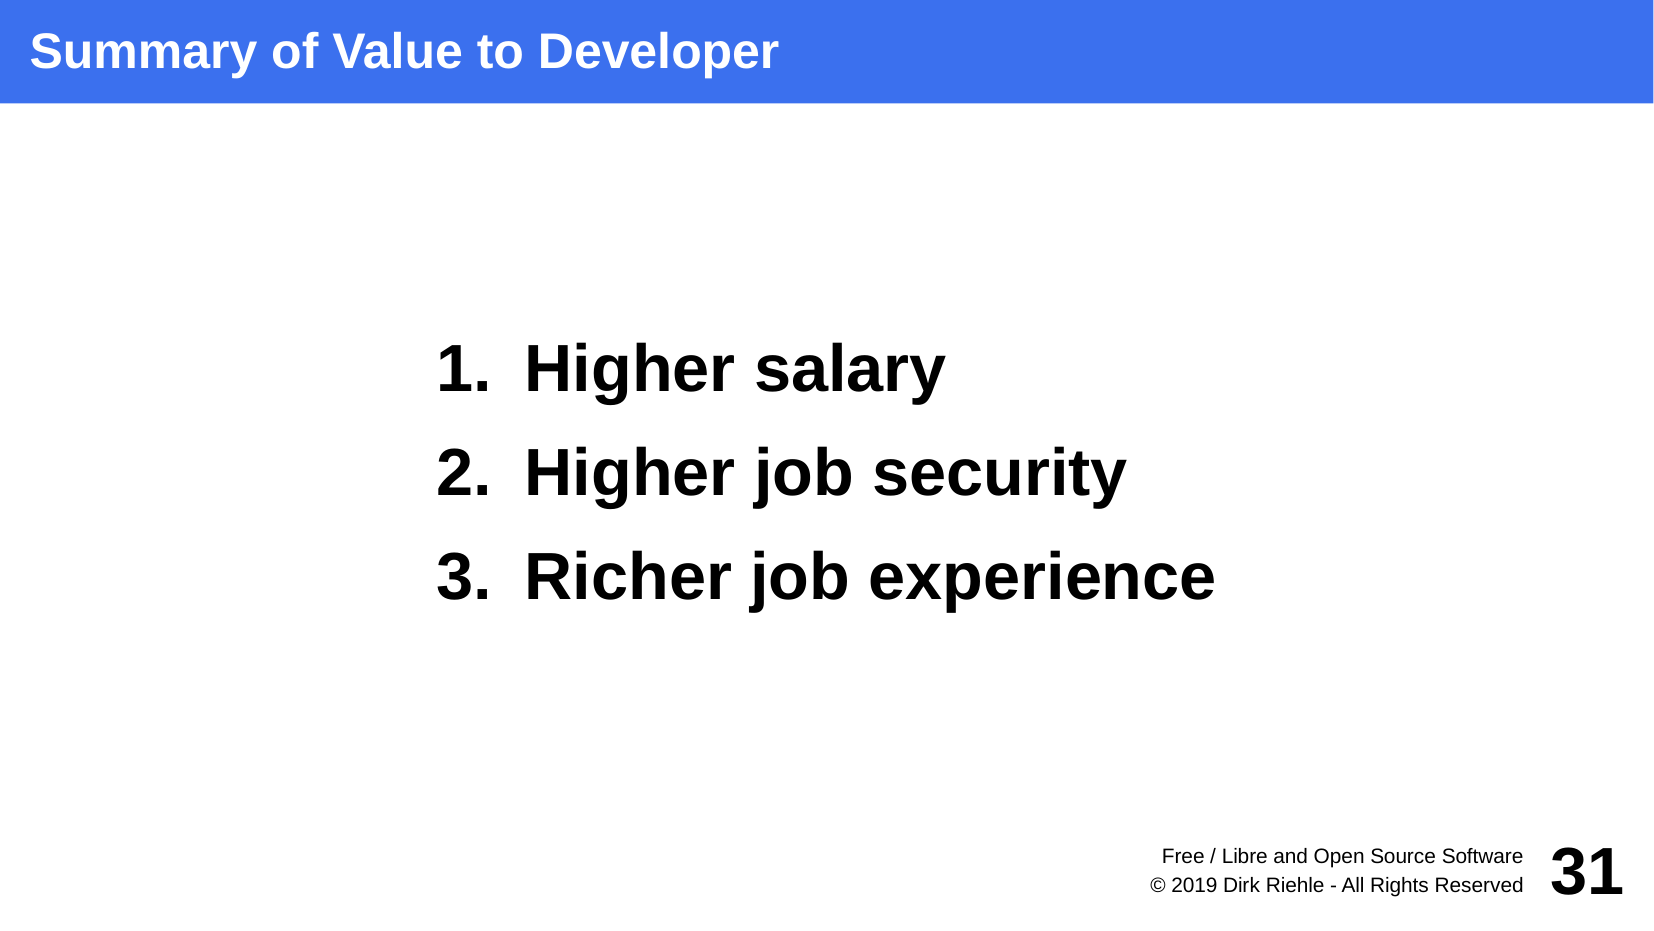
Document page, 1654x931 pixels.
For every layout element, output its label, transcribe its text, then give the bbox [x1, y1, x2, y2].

title Summary of Value to Developer [0, 0, 1654, 104]
subtitle Higher salary Higher job security Richer job experience [29, 132, 1625, 813]
